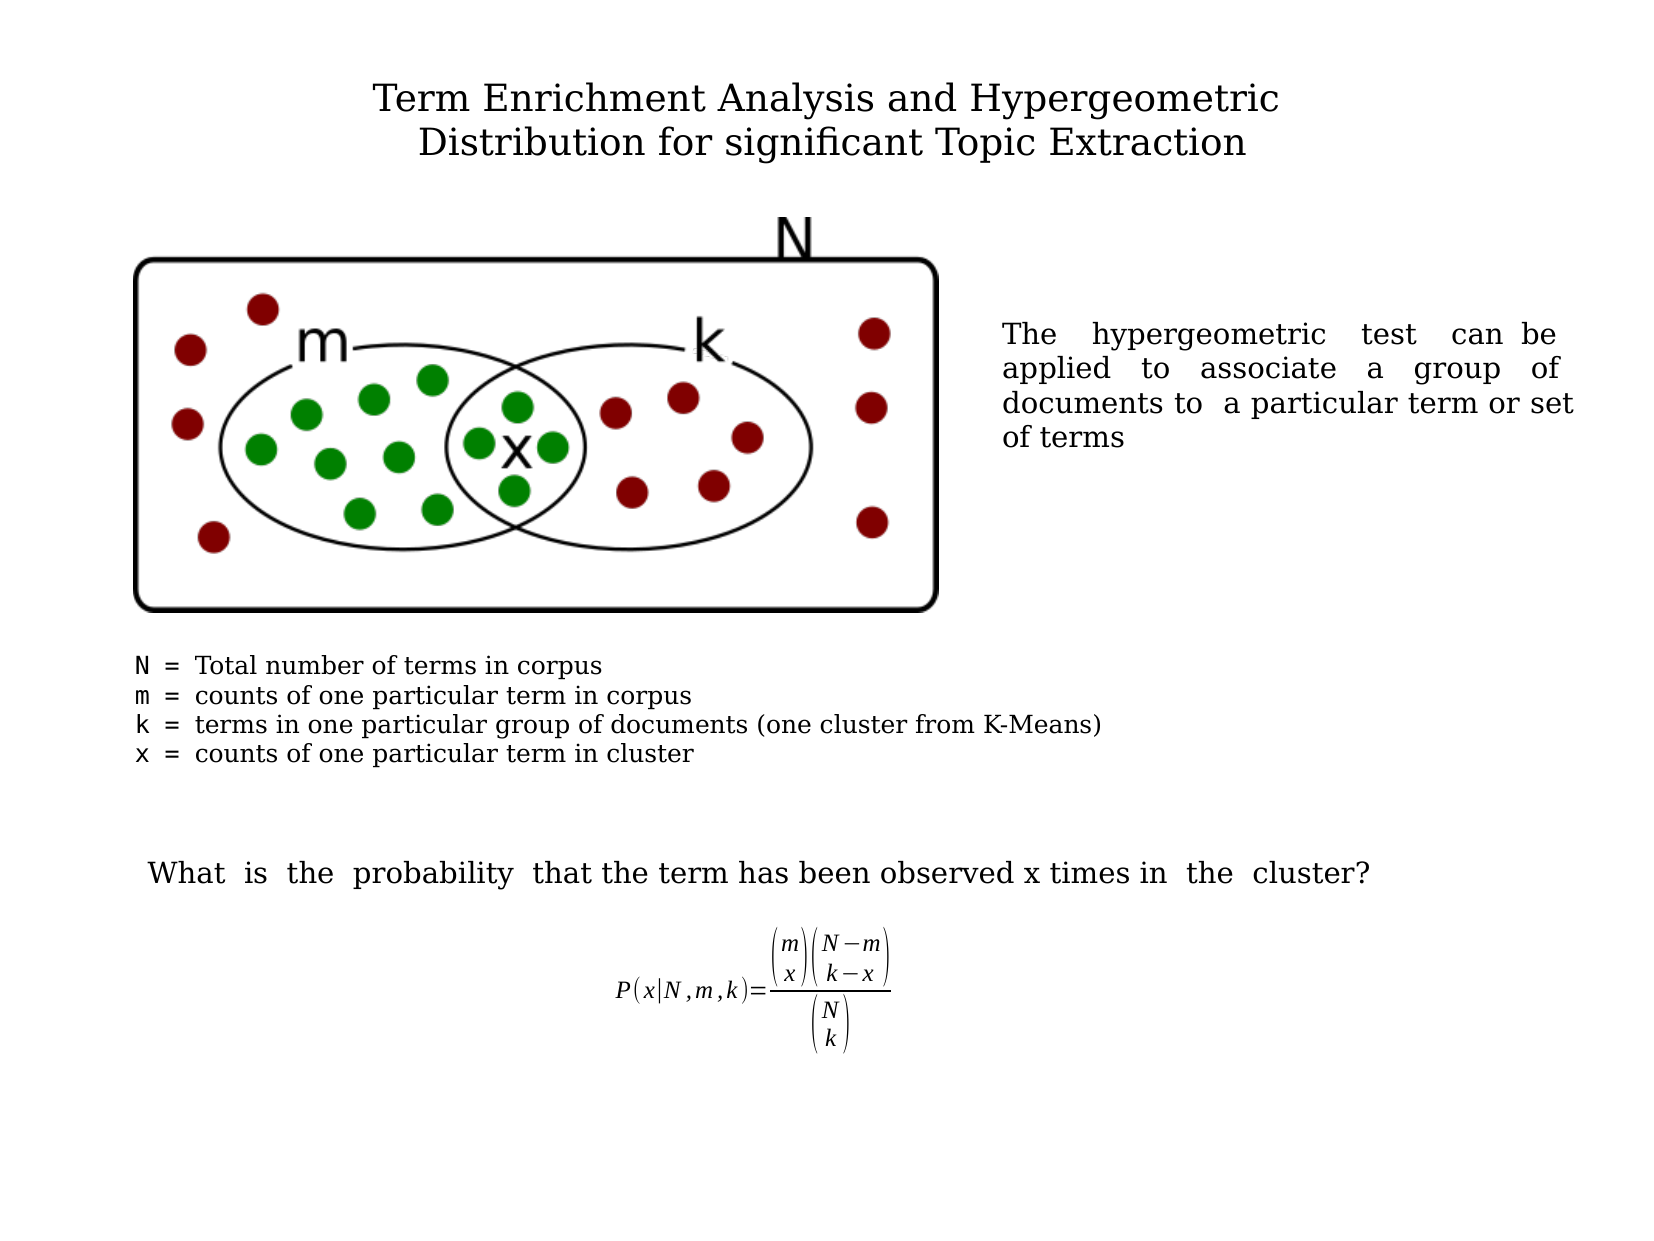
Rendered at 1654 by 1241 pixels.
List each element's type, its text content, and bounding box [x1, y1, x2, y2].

text_box Term Enrichment Analysis and Hypergeometric Distribution for significant Topic Extraction [357, 69, 1296, 183]
text_box N = Total number of terms in corpus m = counts of one particular term in corpus k = terms in one particular group of documents (one cluster from K-Means) x = counts of one particular term in cluster [120, 644, 1485, 789]
text_box What is the probability that the term has been observed x times in the cluster? [132, 848, 1417, 905]
chart [607, 926, 899, 1056]
picture [133, 217, 939, 613]
text_box The hypergeometric test can be applied to associate a group of documents to a particular term or set of terms [987, 310, 1590, 553]
